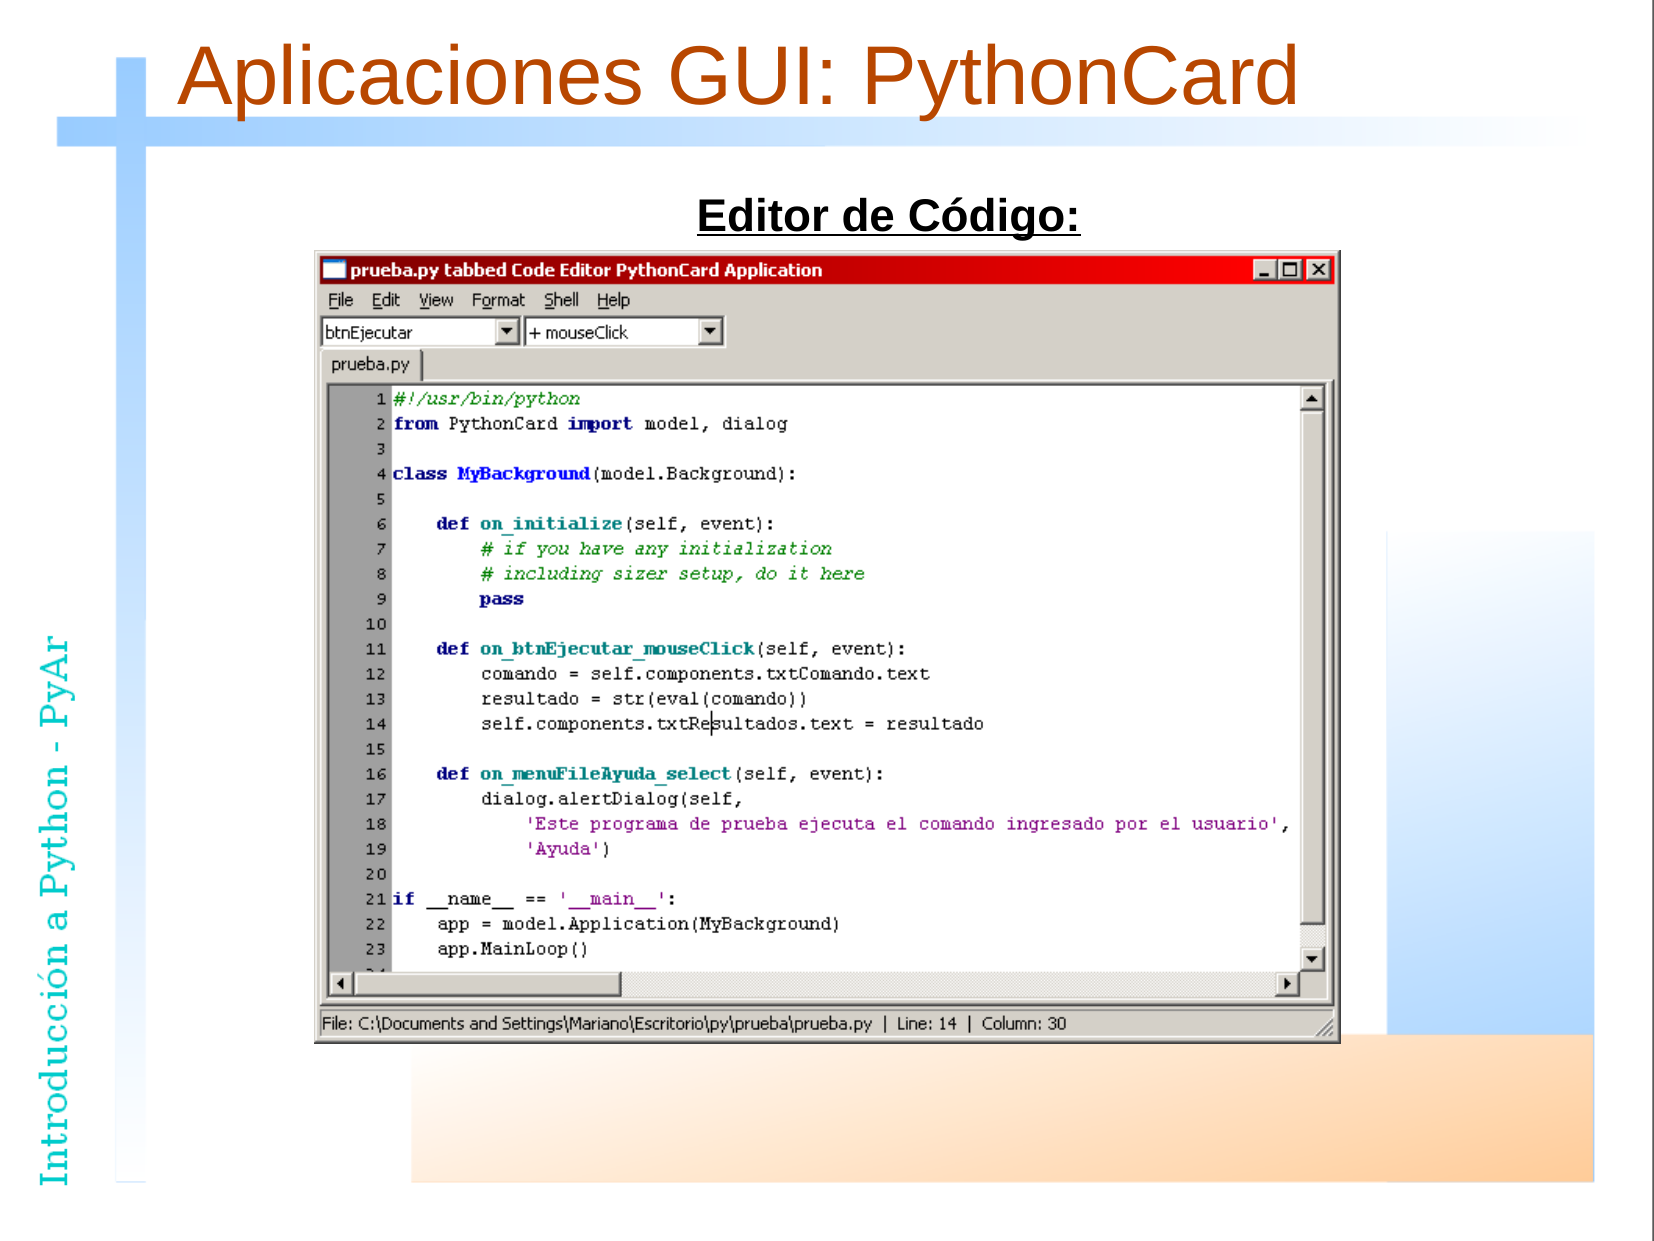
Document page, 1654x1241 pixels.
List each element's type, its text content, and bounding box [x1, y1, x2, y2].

text_box Editor de Código: [147, 147, 1595, 1182]
title Aplicaciones GUI: PythonCard [177, 0, 1595, 147]
picture [0, 0, 1654, 1241]
picture [314, 250, 1341, 1044]
